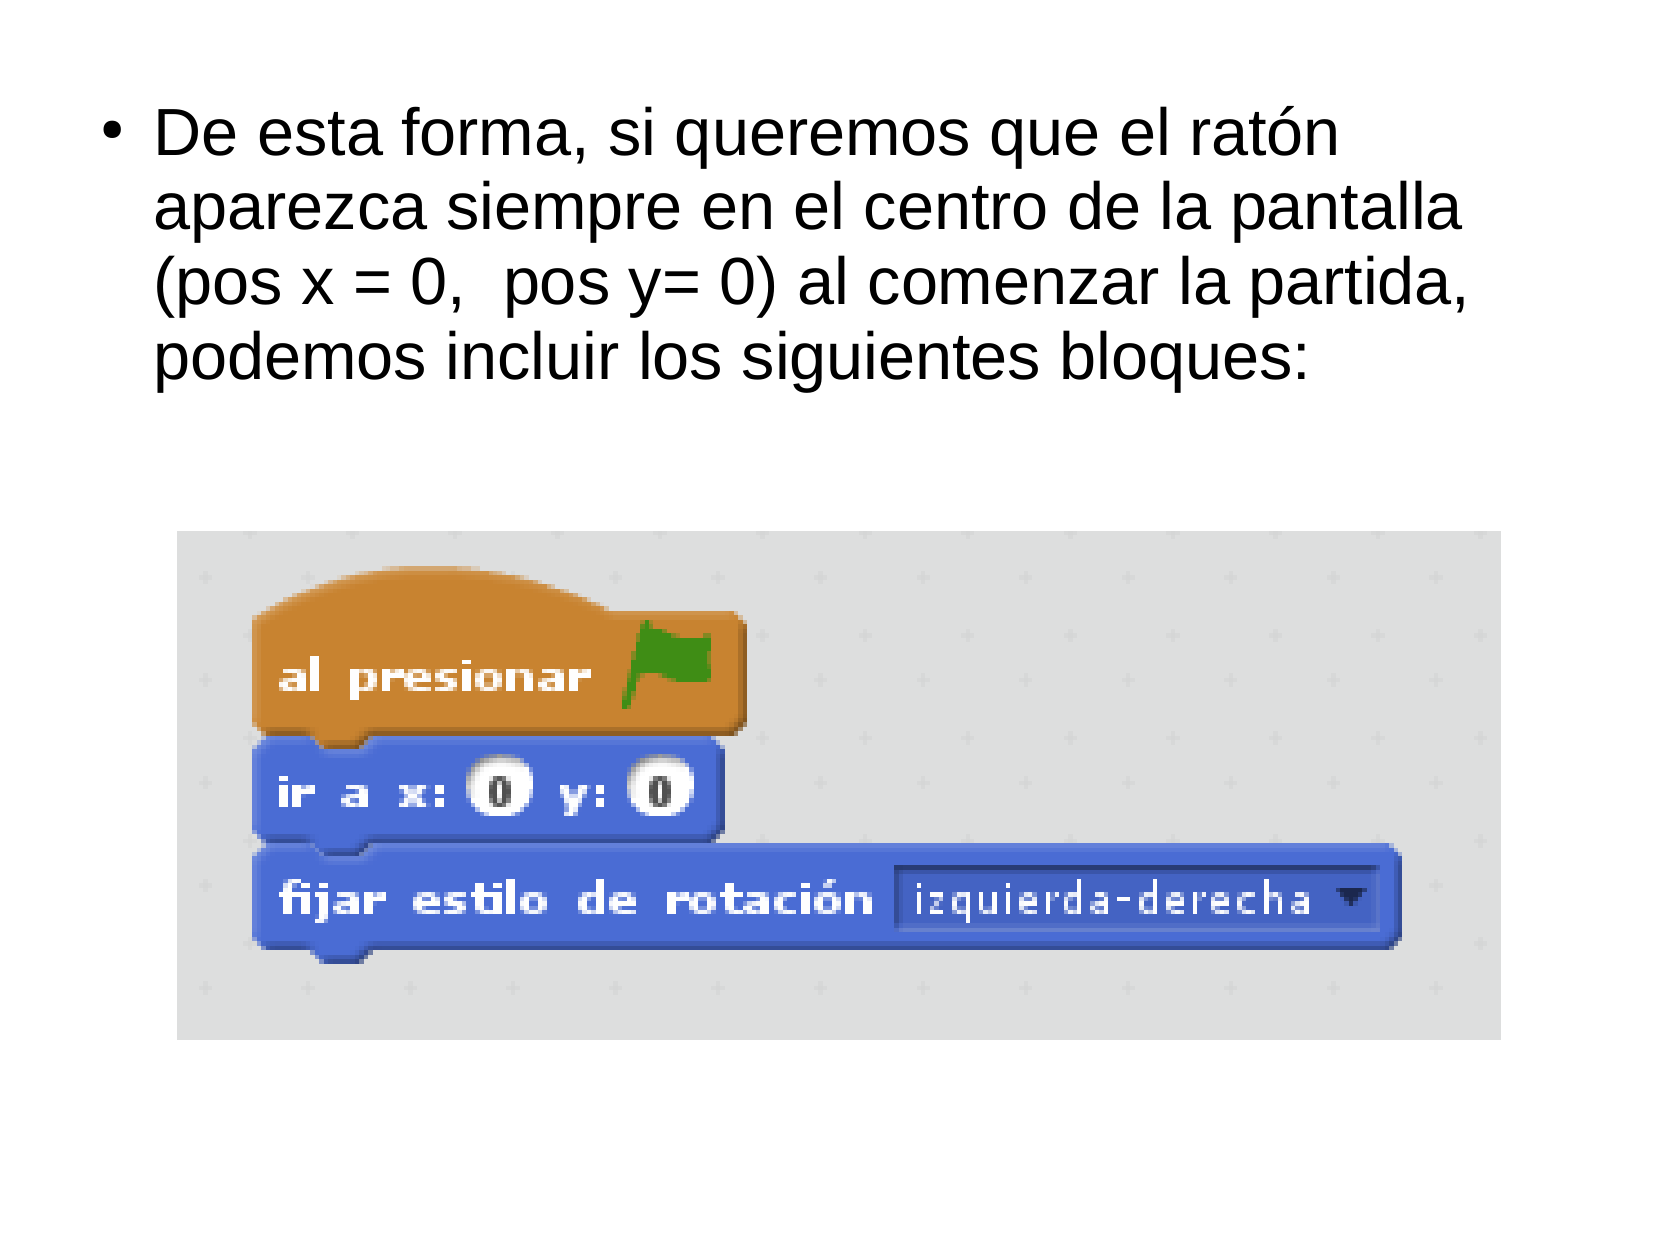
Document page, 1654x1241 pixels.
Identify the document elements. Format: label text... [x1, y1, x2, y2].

list De esta forma, si queremos que el ratón aparezca siempre en el centro de la pantalla (pos x = 0, pos y= 0) al comenzar la partida, podemos incluir los siguientes bloques: [82, 94, 1571, 1010]
picture [177, 531, 1501, 1040]
